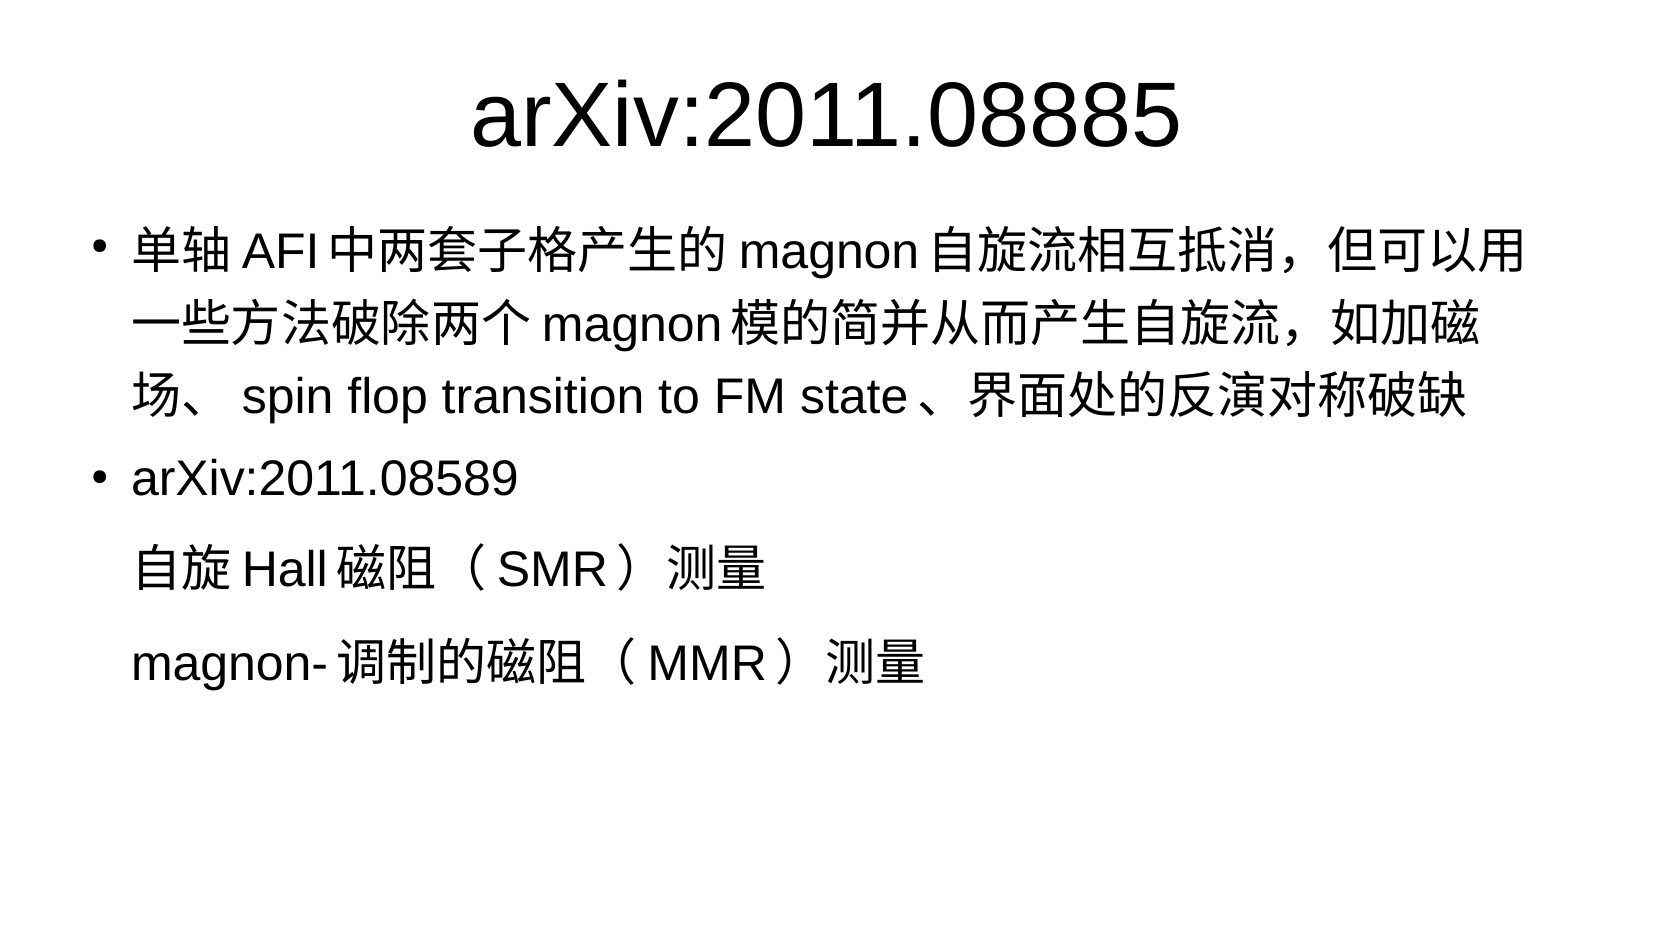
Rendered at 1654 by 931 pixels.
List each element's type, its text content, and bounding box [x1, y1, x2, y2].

list 单轴AFI中两套子格产生的magnon自旋流相互抵消，但可以用一些方法破除两个magnon模的简并从而产生自旋流，如加磁场、spin flop transition to FM state、界面处的反演对称破缺 arXiv:2011.08589 自旋Hall磁阻（SMR）测量 magnon-调制的磁阻（MMR）测量 [77, 210, 1567, 750]
title arXiv:2011.08885 [82, 37, 1571, 193]
